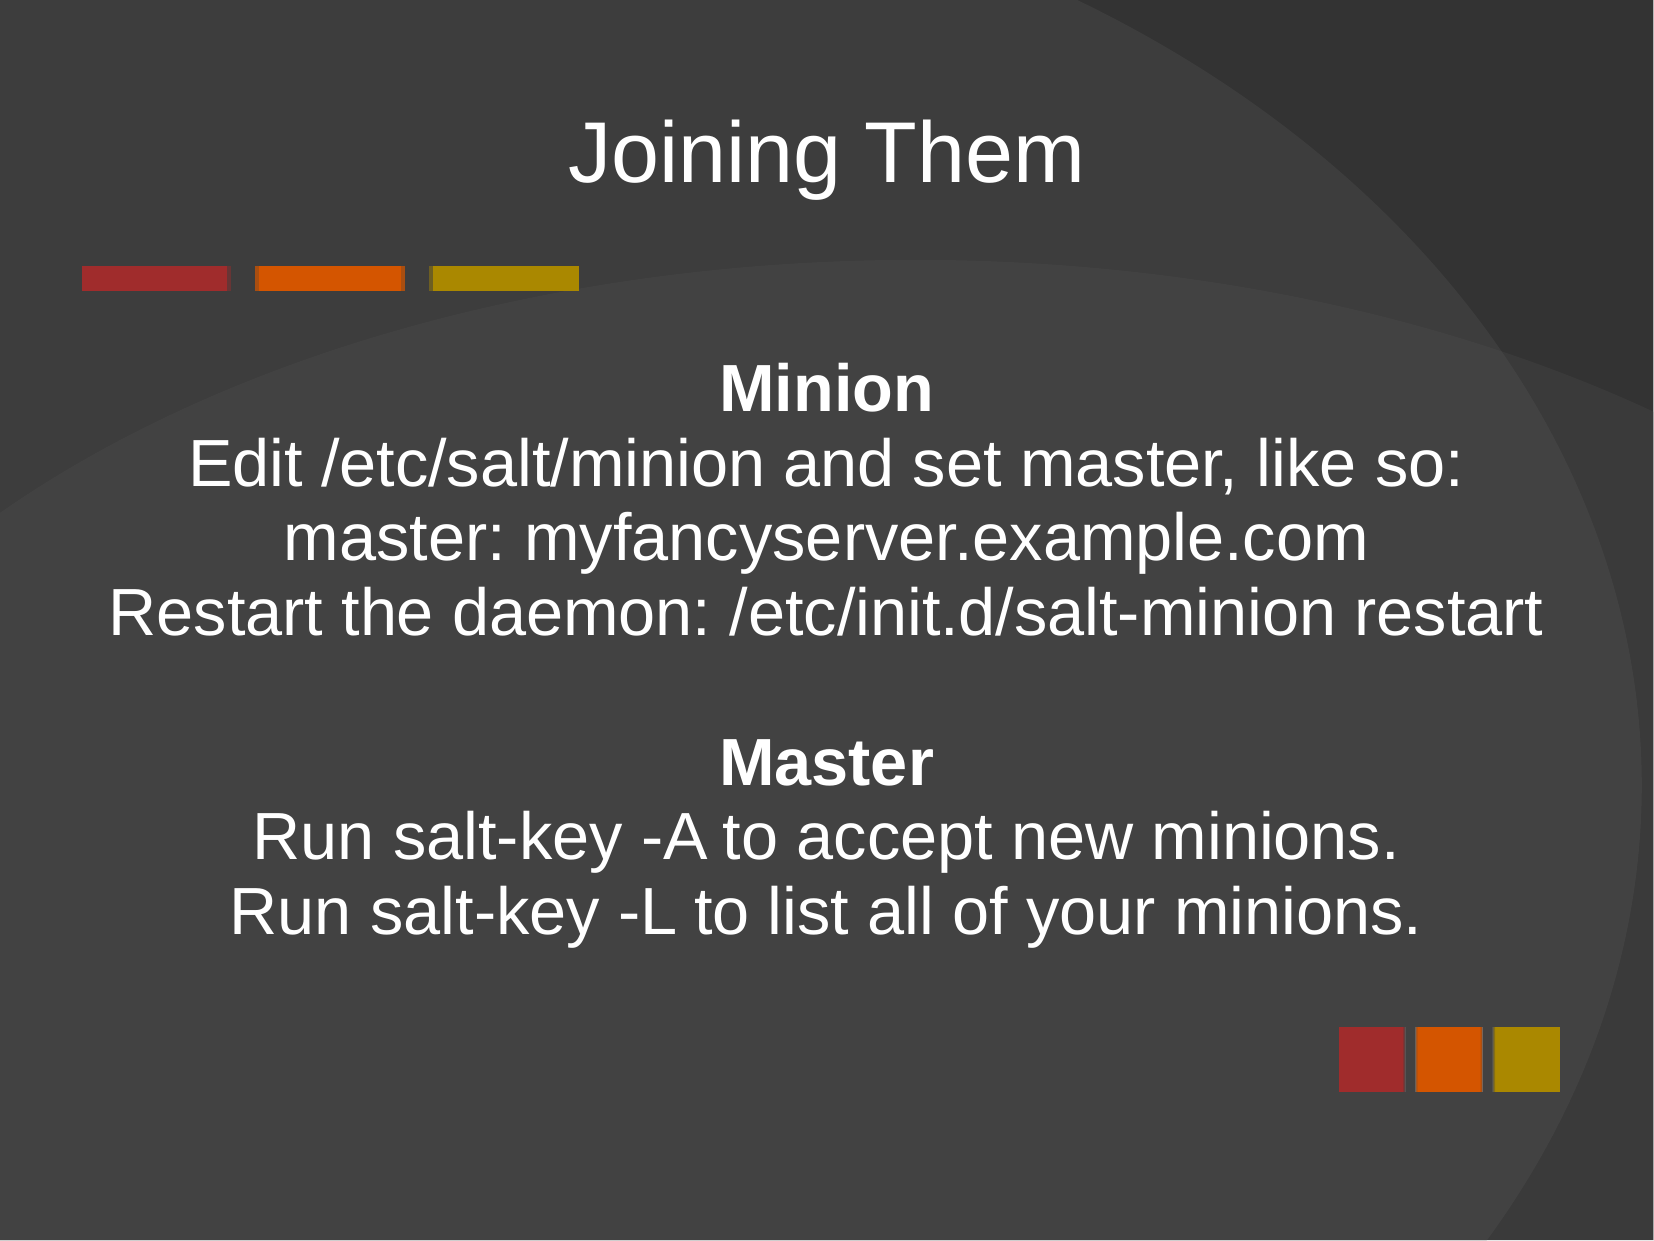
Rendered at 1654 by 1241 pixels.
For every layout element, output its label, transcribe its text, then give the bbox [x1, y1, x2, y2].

picture [82, 266, 579, 290]
picture [1339, 1027, 1560, 1092]
title Joining Them [82, 49, 1571, 257]
subtitle Minion Edit /etc/salt/minion and set master, like so: master: myfancyserver.example.com Restart the daemon: /etc/init.d/salt-minion restart Master Run salt-key -A to accept new minions. Run salt-key -L to list all of your minions. [82, 290, 1571, 1010]
